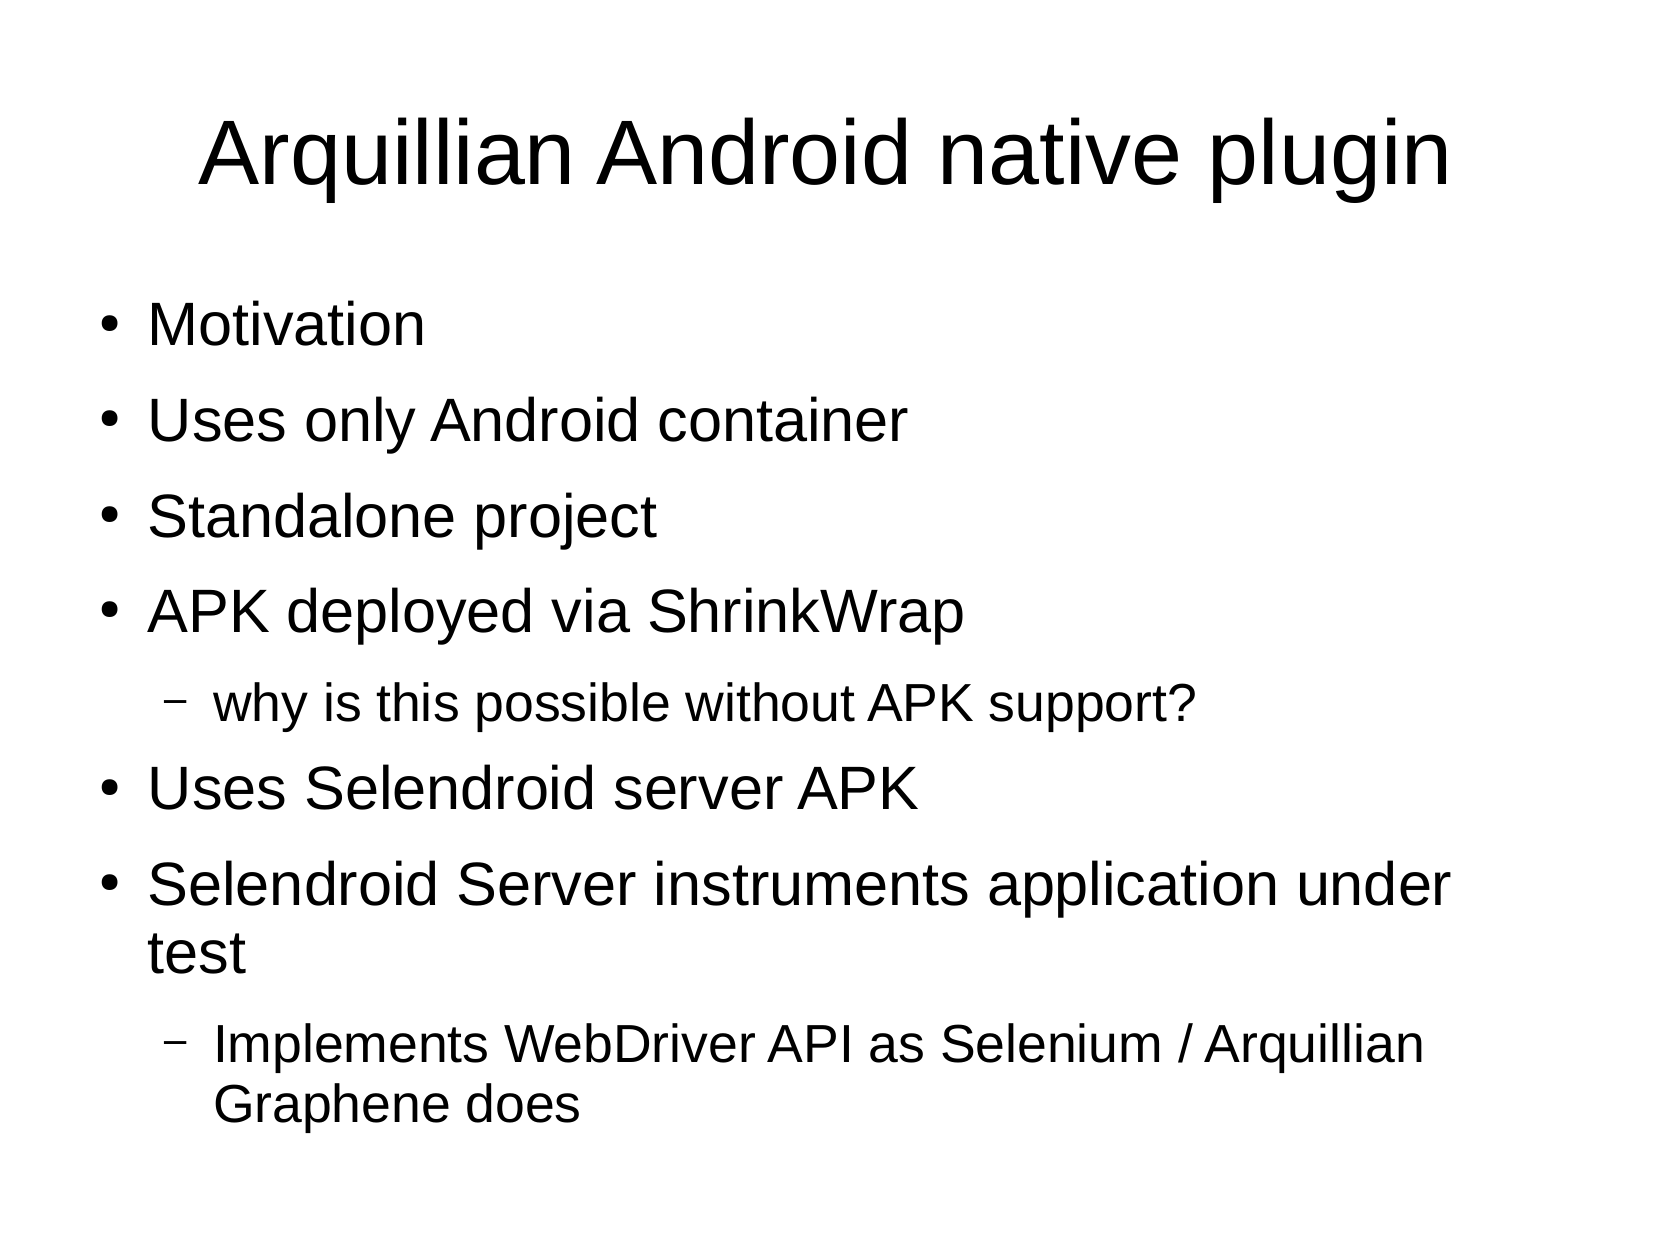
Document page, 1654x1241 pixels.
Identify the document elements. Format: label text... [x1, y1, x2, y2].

list Motivation Uses only Android container Standalone project APK deployed via ShrinkWrap why is this possible without APK support? Uses Selendroid server APK Selendroid Server instruments application under test Implements WebDriver API as Selenium / Arquillian Graphene does [82, 290, 1538, 1141]
title Arquillian Android native plugin [82, 49, 1571, 257]
